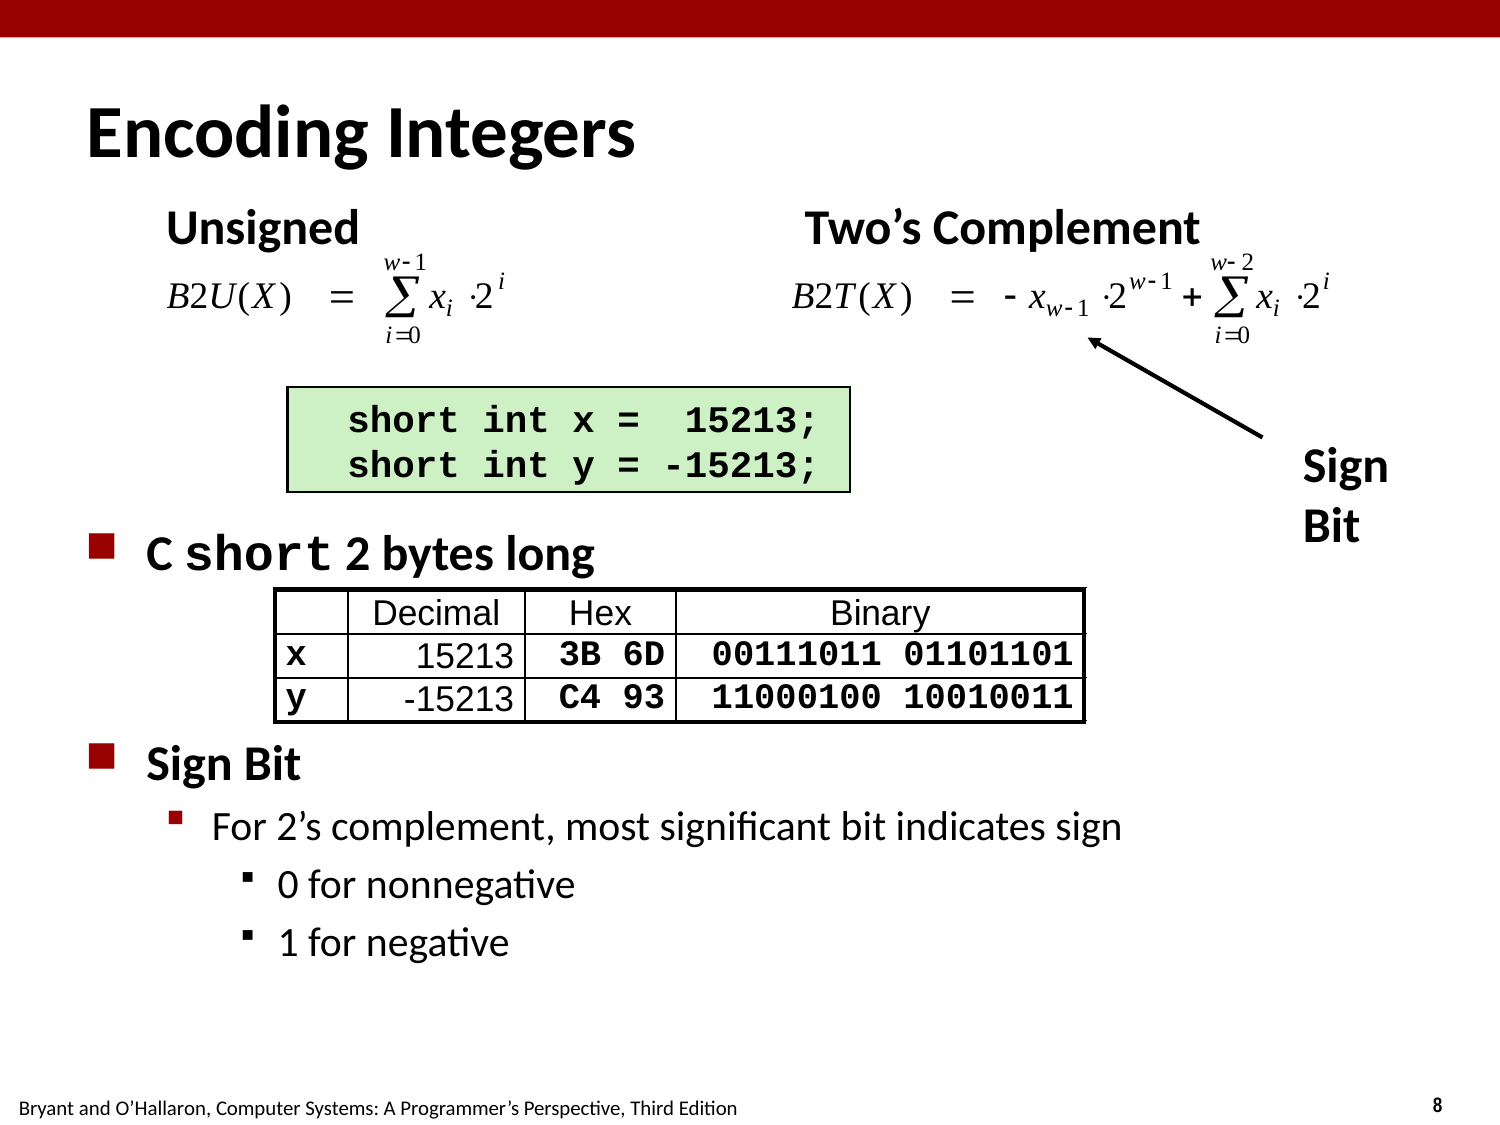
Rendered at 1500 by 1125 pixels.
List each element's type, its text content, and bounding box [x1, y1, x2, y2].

text_box short int x = 15213; short int y = -15213; [287, 387, 850, 493]
picture [162, 249, 513, 348]
text_box Sign Bit [1288, 424, 1405, 560]
text_box Unsigned [151, 187, 376, 263]
list C short 2 bytes long Sign Bit For 2’s complement, most significant bit indicates sign 0 for nonnegative 1 for negative [75, 512, 1438, 1088]
chart [274, 588, 1200, 750]
title Encoding Integers [71, 80, 1075, 175]
picture [272, 587, 1198, 748]
picture [787, 249, 1336, 348]
text_box Two’s Complement [789, 187, 1216, 249]
